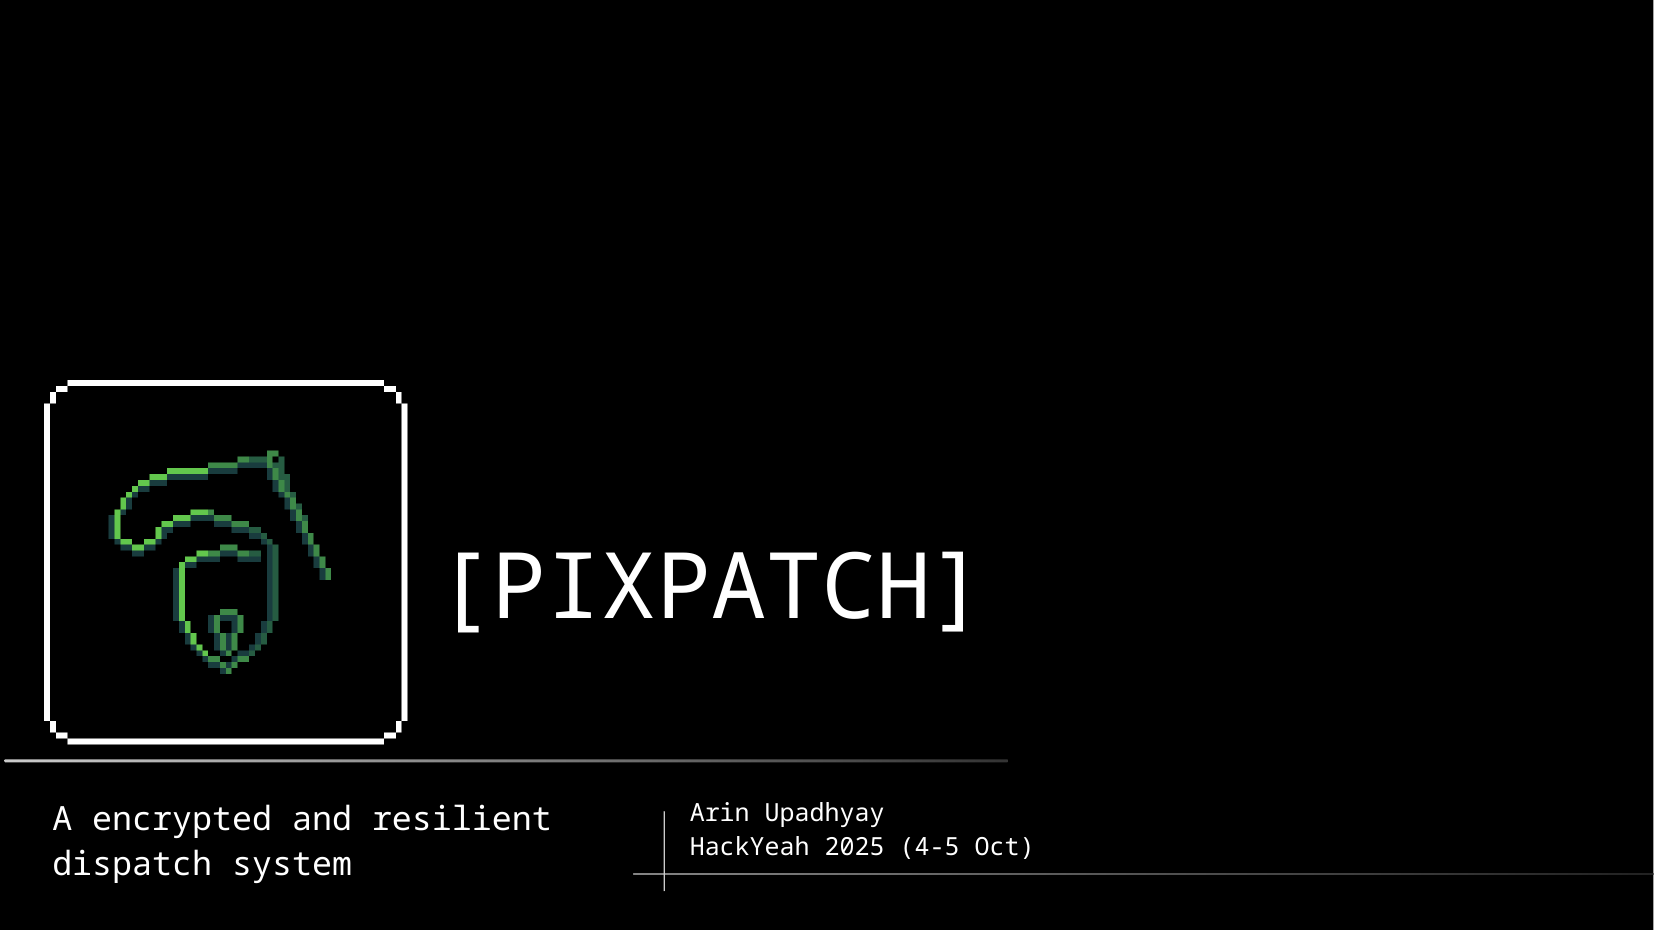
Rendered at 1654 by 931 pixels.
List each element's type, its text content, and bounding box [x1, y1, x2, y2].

text_box A encrypted and resilient dispatch system [37, 787, 601, 886]
text_box Arin Upadhyay HackYeah 2025 (4-5 Oct) [675, 787, 1276, 865]
title [PIXPATCH] [436, 525, 1654, 641]
picture [38, 374, 413, 750]
